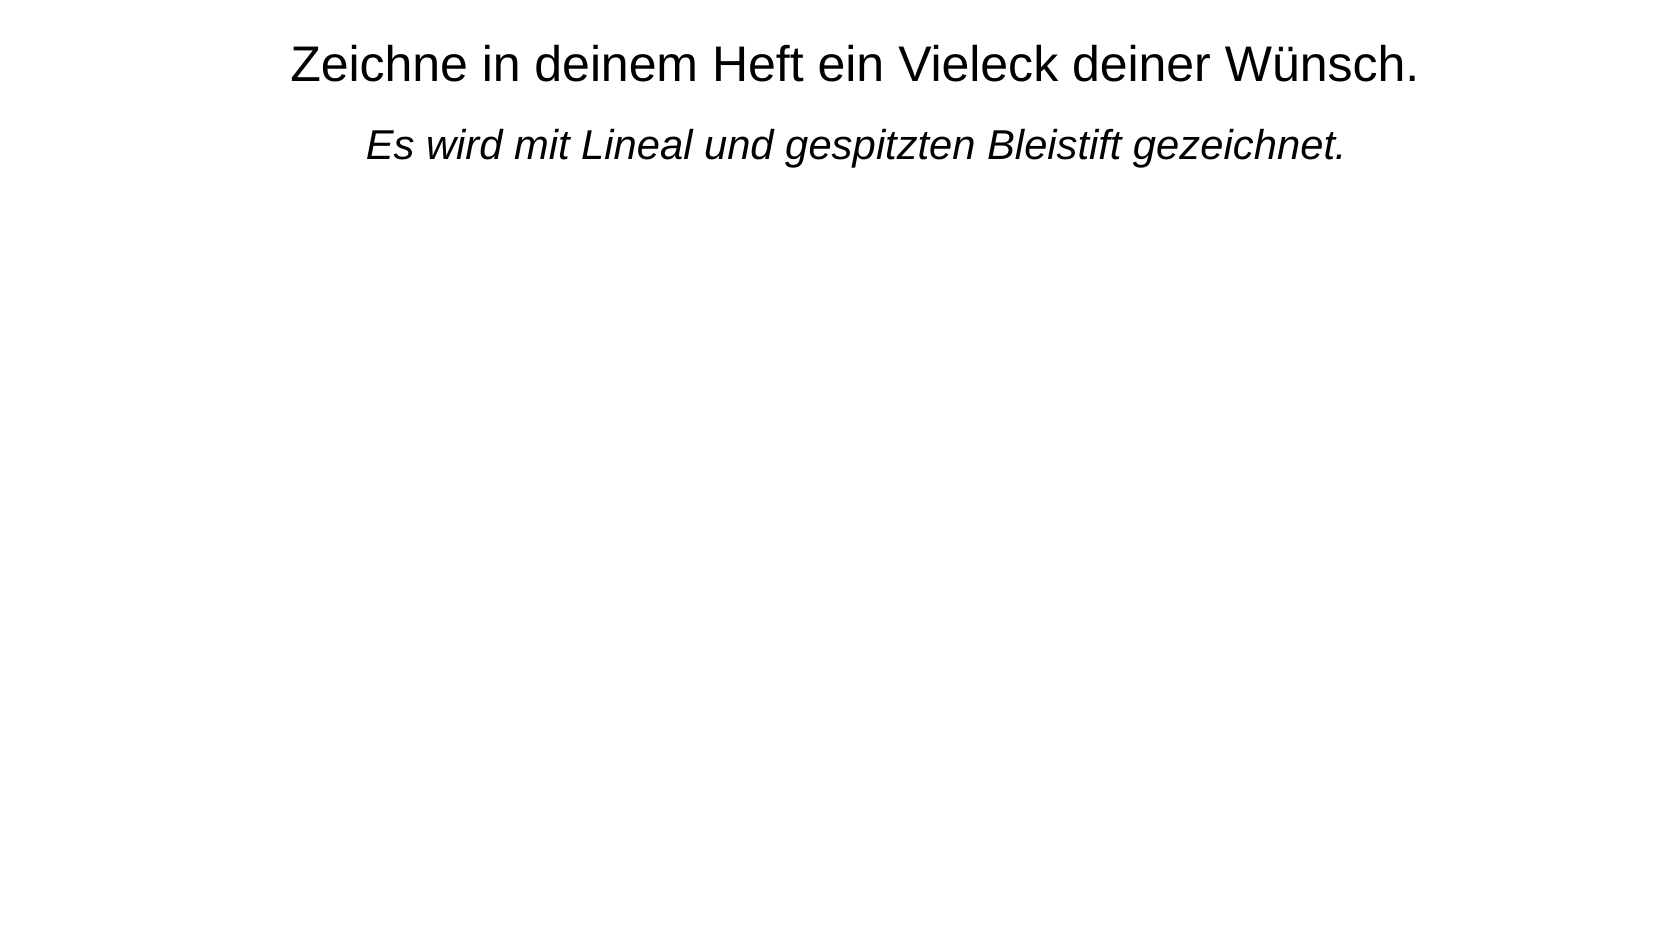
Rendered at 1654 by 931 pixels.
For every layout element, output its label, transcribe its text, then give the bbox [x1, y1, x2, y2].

list Zeichne in deinem Heft ein Vieleck deiner Wünsch. Es wird mit Lineal und gespitzten Bleistift gezeichnet. [82, 36, 1571, 577]
